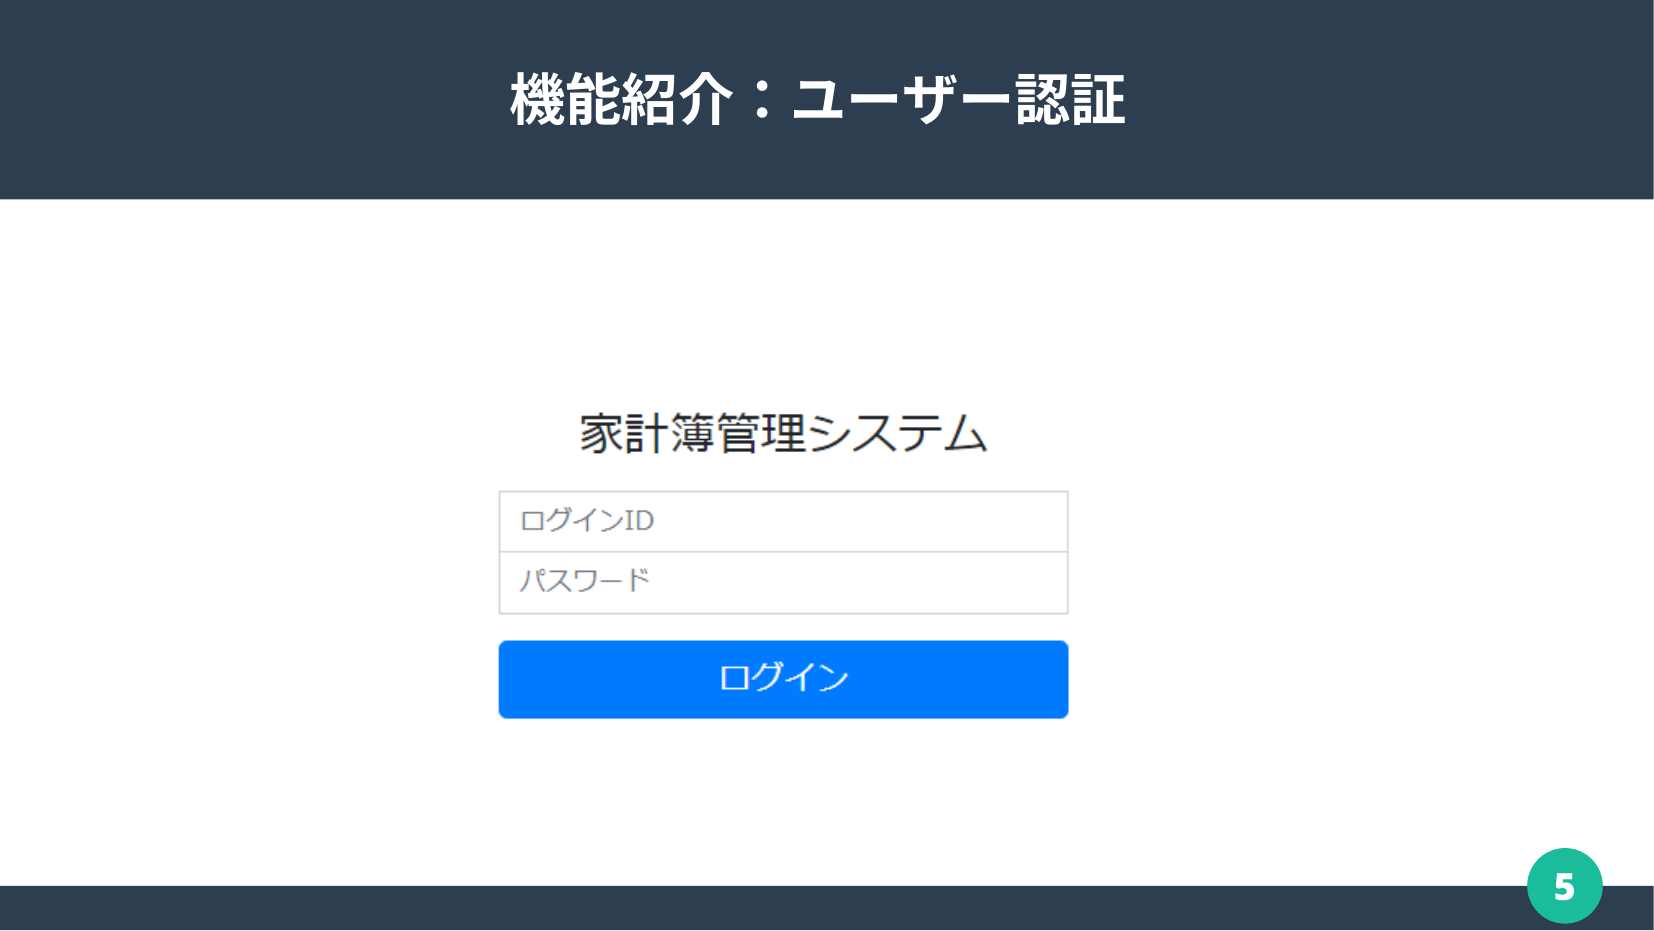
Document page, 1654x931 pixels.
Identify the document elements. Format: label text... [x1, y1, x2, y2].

title 機能紹介：ユーザー認証 [59, 37, 1595, 155]
picture [383, 347, 1242, 803]
